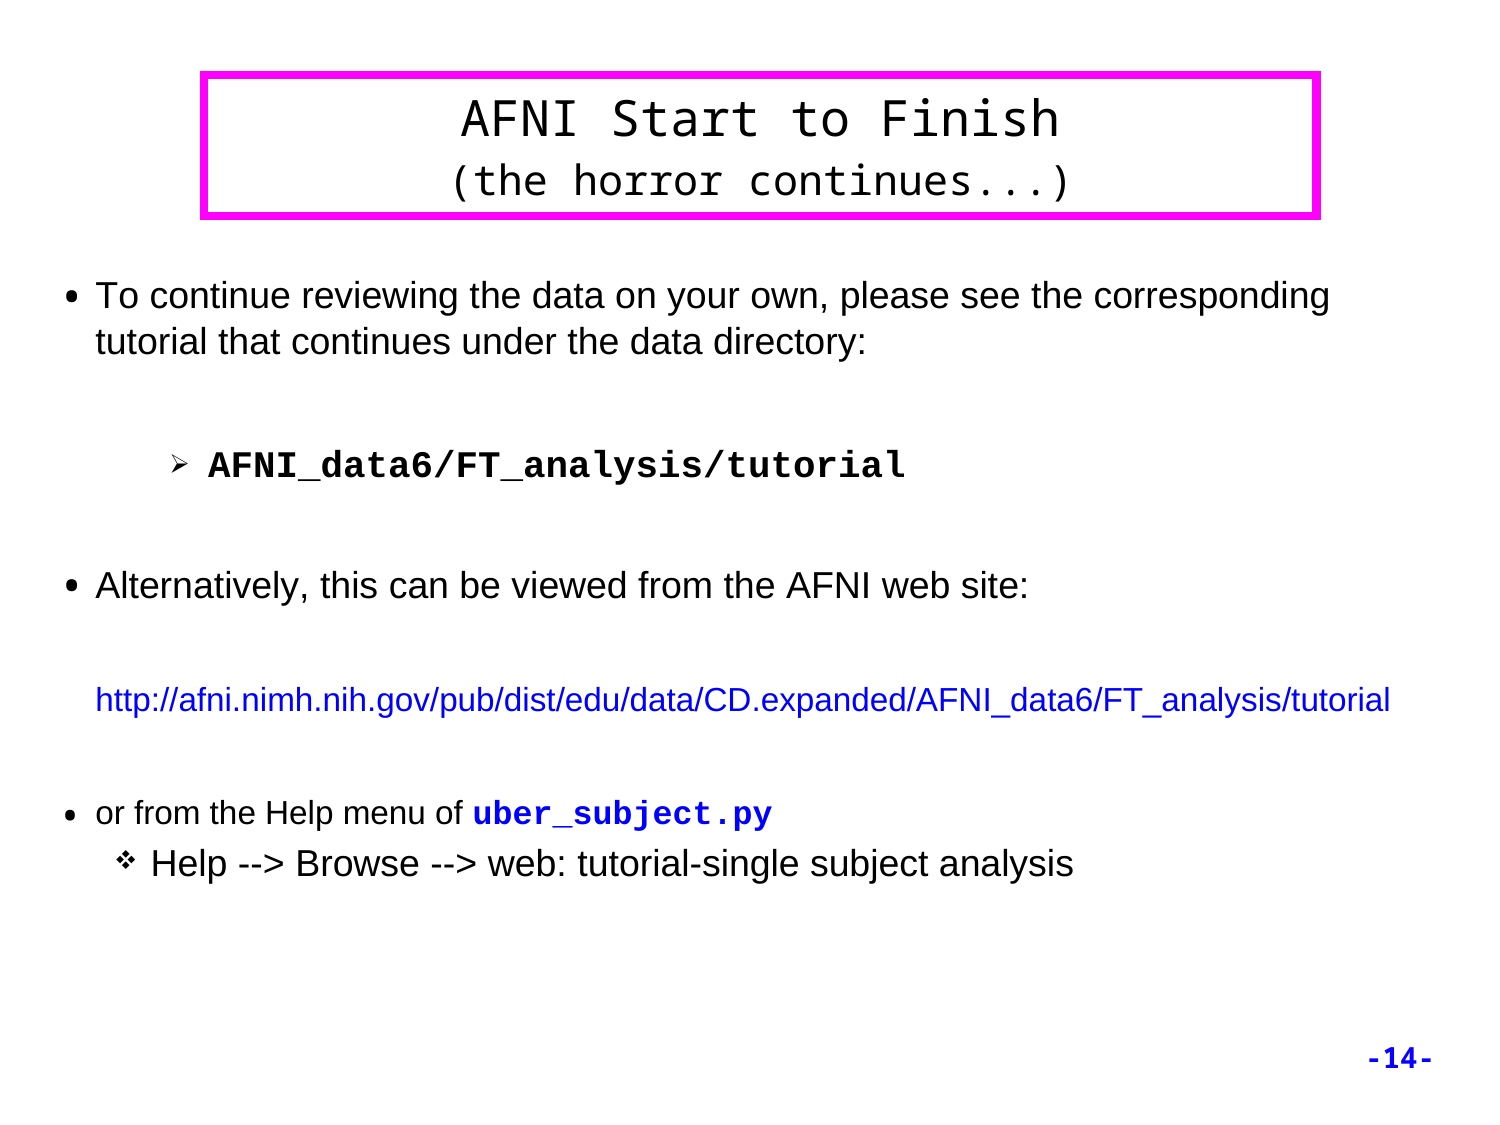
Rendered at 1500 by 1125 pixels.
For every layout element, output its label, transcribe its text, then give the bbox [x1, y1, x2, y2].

list To continue reviewing the data on your own, please see the corresponding tutorial that continues under the data directory: AFNI_data6/FT_analysis/tutorial Alternatively, this can be viewed from the AFNI web site: http://afni.nimh.nih.gov/pub/dist/edu/data/CD.expanded/AFNI_data6/FT_analysis/tutorial or from the Help menu of uber_subject.py Help --> Browse --> web: tutorial-single subject analysis [42, 262, 1453, 1005]
title AFNI Start to Finish (the horror continues...) [204, 76, 1317, 215]
